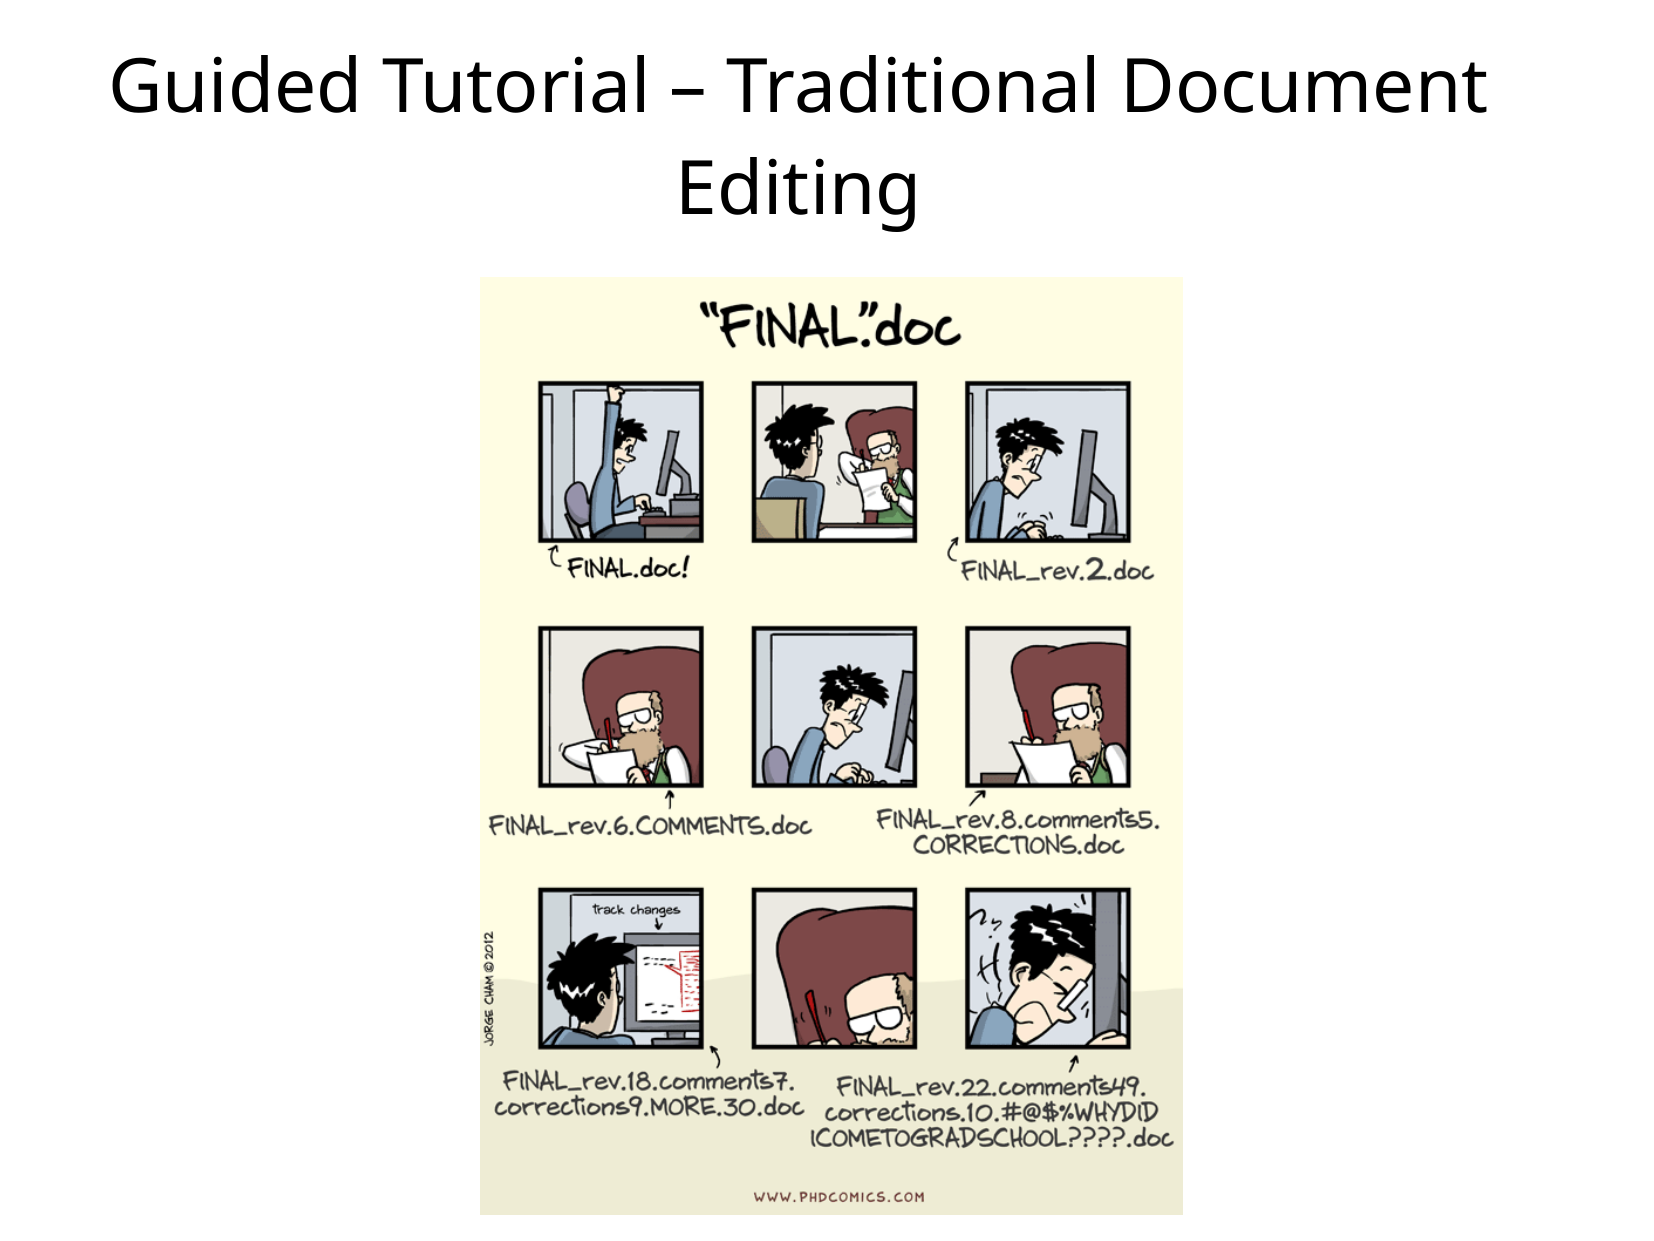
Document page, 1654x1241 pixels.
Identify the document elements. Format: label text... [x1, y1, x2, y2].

title Guided Tutorial – Traditional Document Editing [82, 30, 1516, 239]
picture [480, 277, 1183, 1216]
